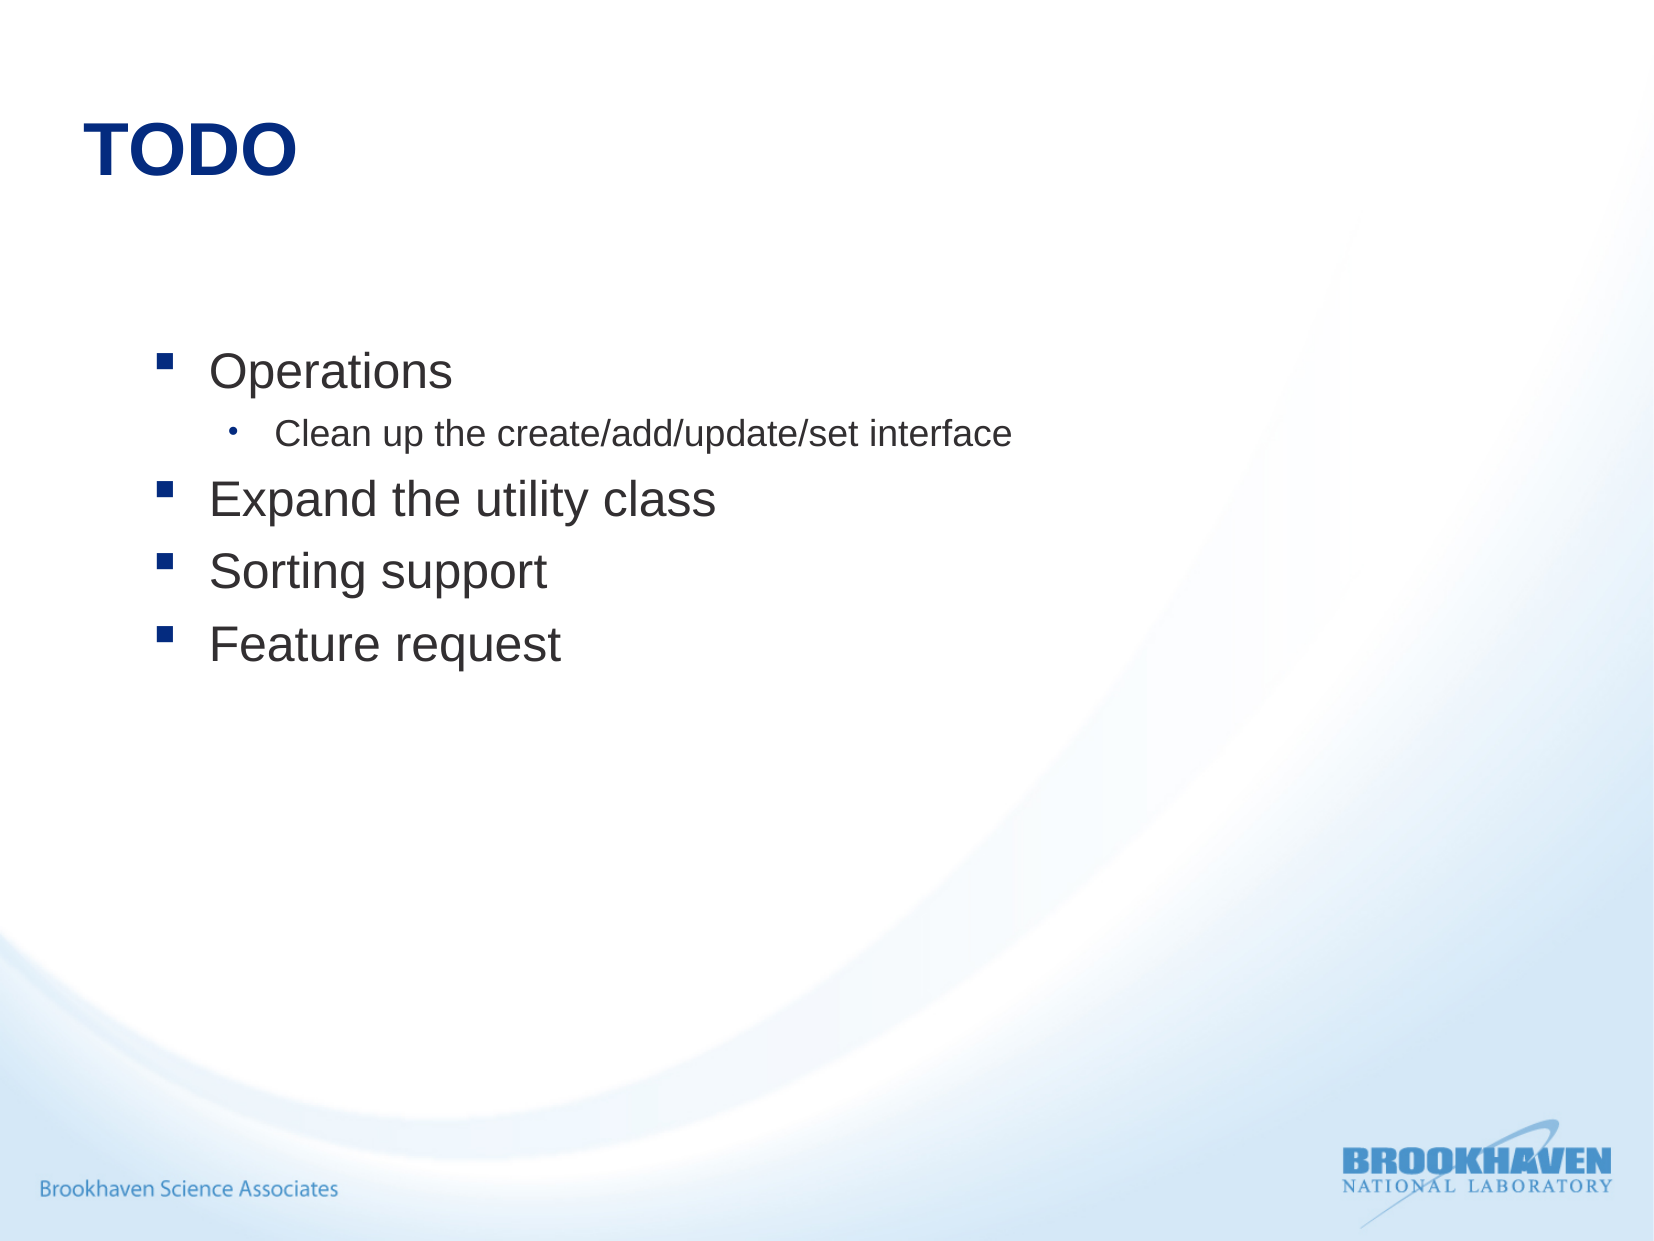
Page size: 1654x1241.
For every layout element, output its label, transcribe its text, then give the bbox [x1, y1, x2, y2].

picture [0, 0, 1654, 1241]
list Operations Clean up the create/add/update/set interface Expand the utility class Sorting support Feature request [137, 330, 1516, 1034]
title TODO [68, 47, 1585, 260]
